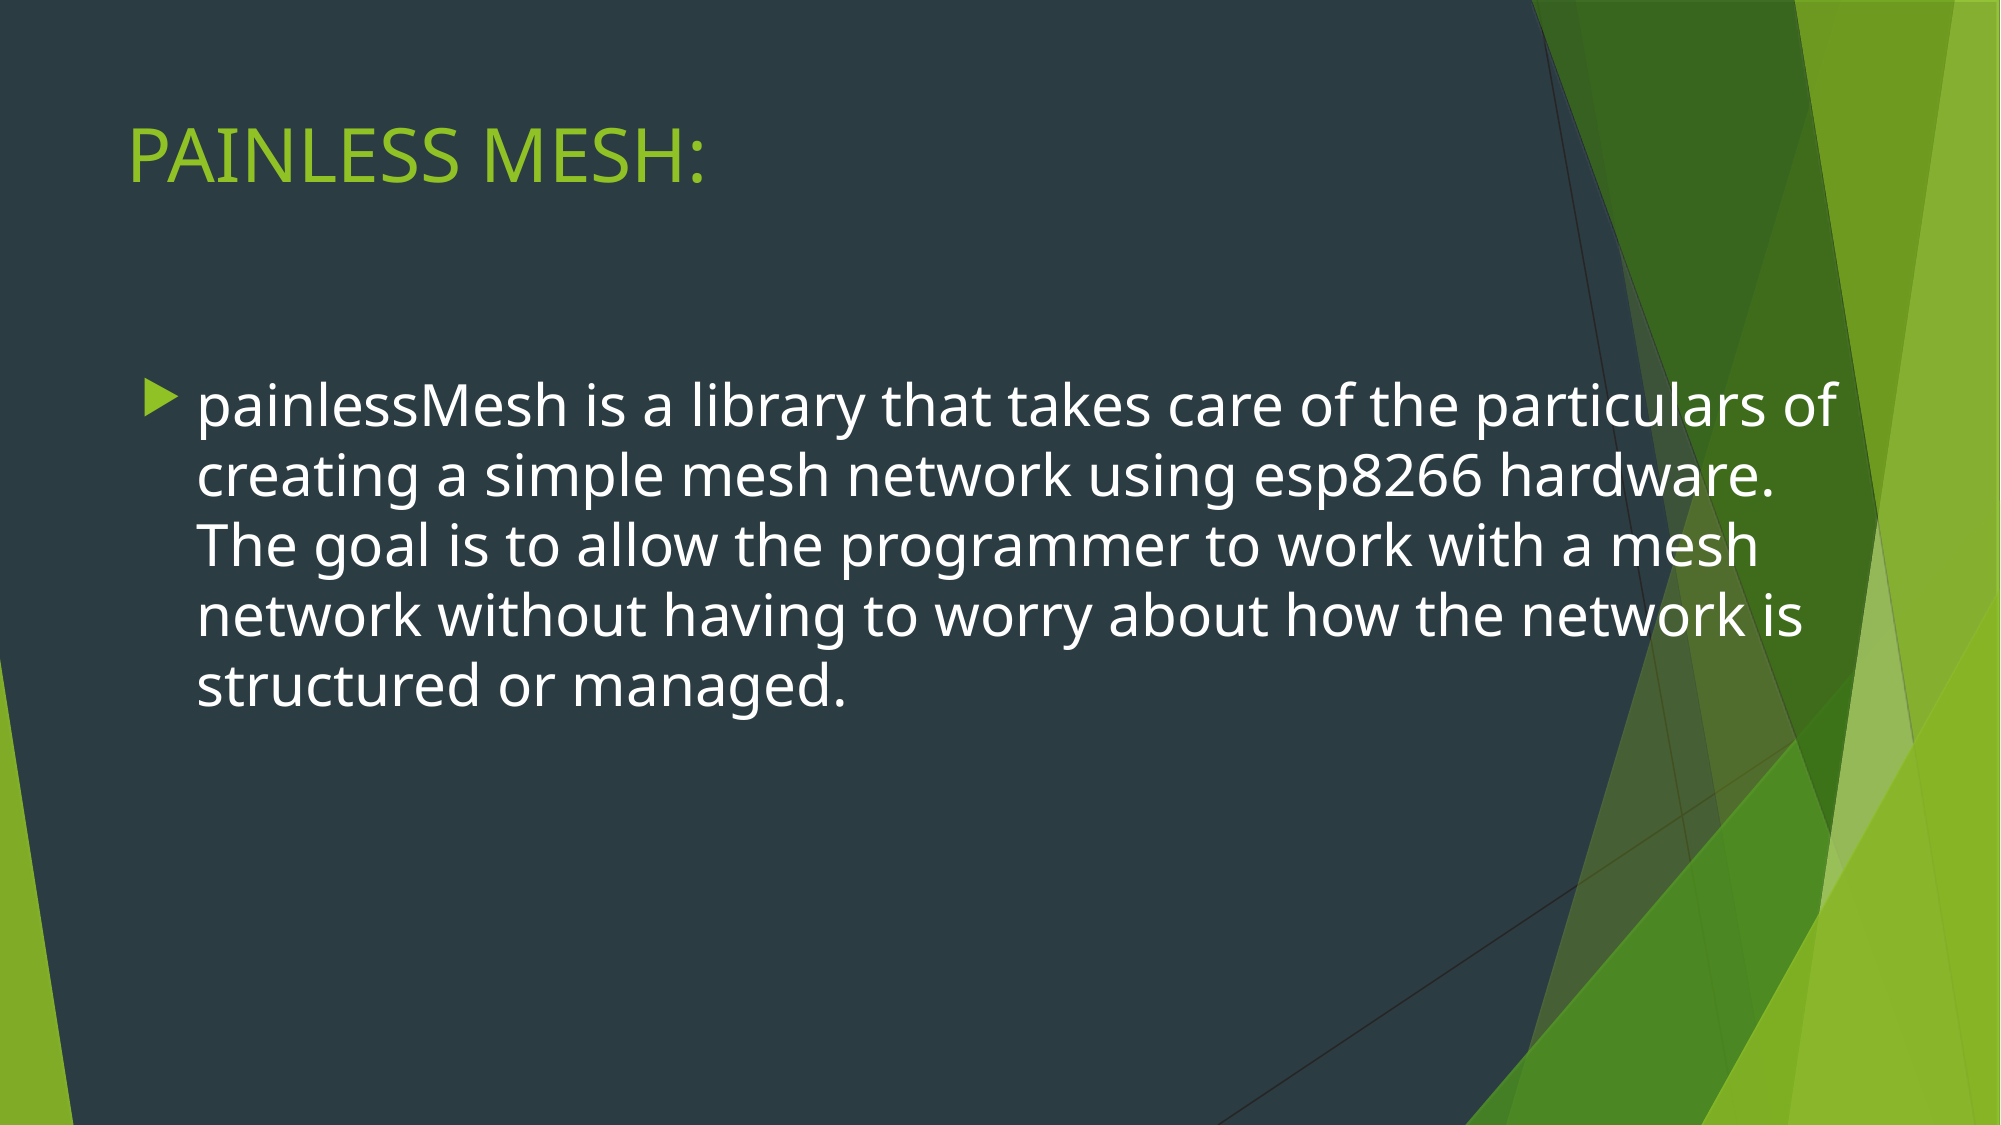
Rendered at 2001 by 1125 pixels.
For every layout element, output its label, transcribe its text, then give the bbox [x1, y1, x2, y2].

list painlessMesh is a library that takes care of the particulars of creating a simple mesh network using esp8266 hardware. The goal is to allow the programmer to work with a mesh network without having to worry about how the network is structured or managed. [125, 360, 1906, 998]
title PAINLESS MESH: [111, 99, 1522, 317]
